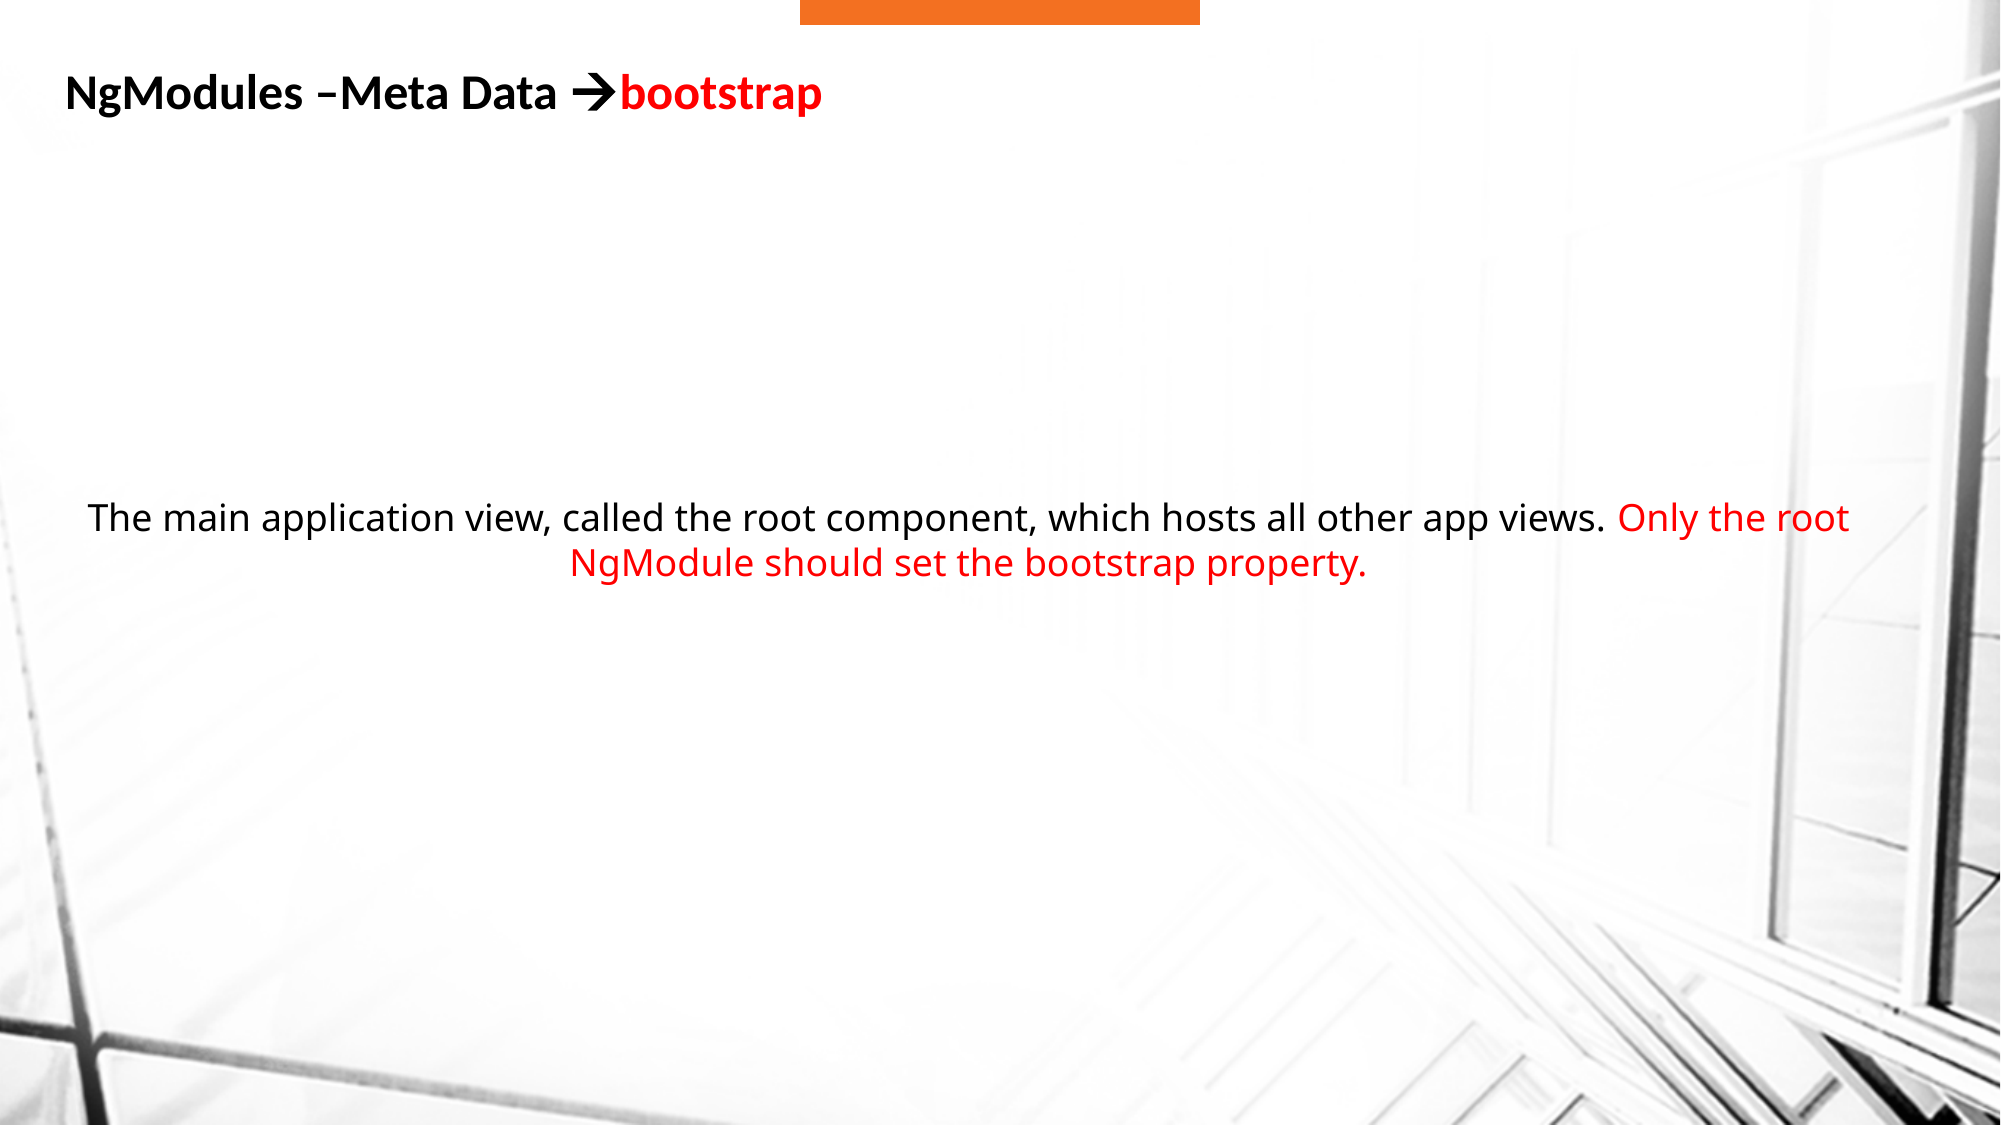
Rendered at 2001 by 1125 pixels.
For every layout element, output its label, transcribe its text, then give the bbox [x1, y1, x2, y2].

text_box The main application view, called the root component, which hosts all other app views. Only the root NgModule should set the bootstrap property. [50, 487, 1888, 592]
title NgModules –Meta Data bootstrap [50, 63, 1951, 150]
